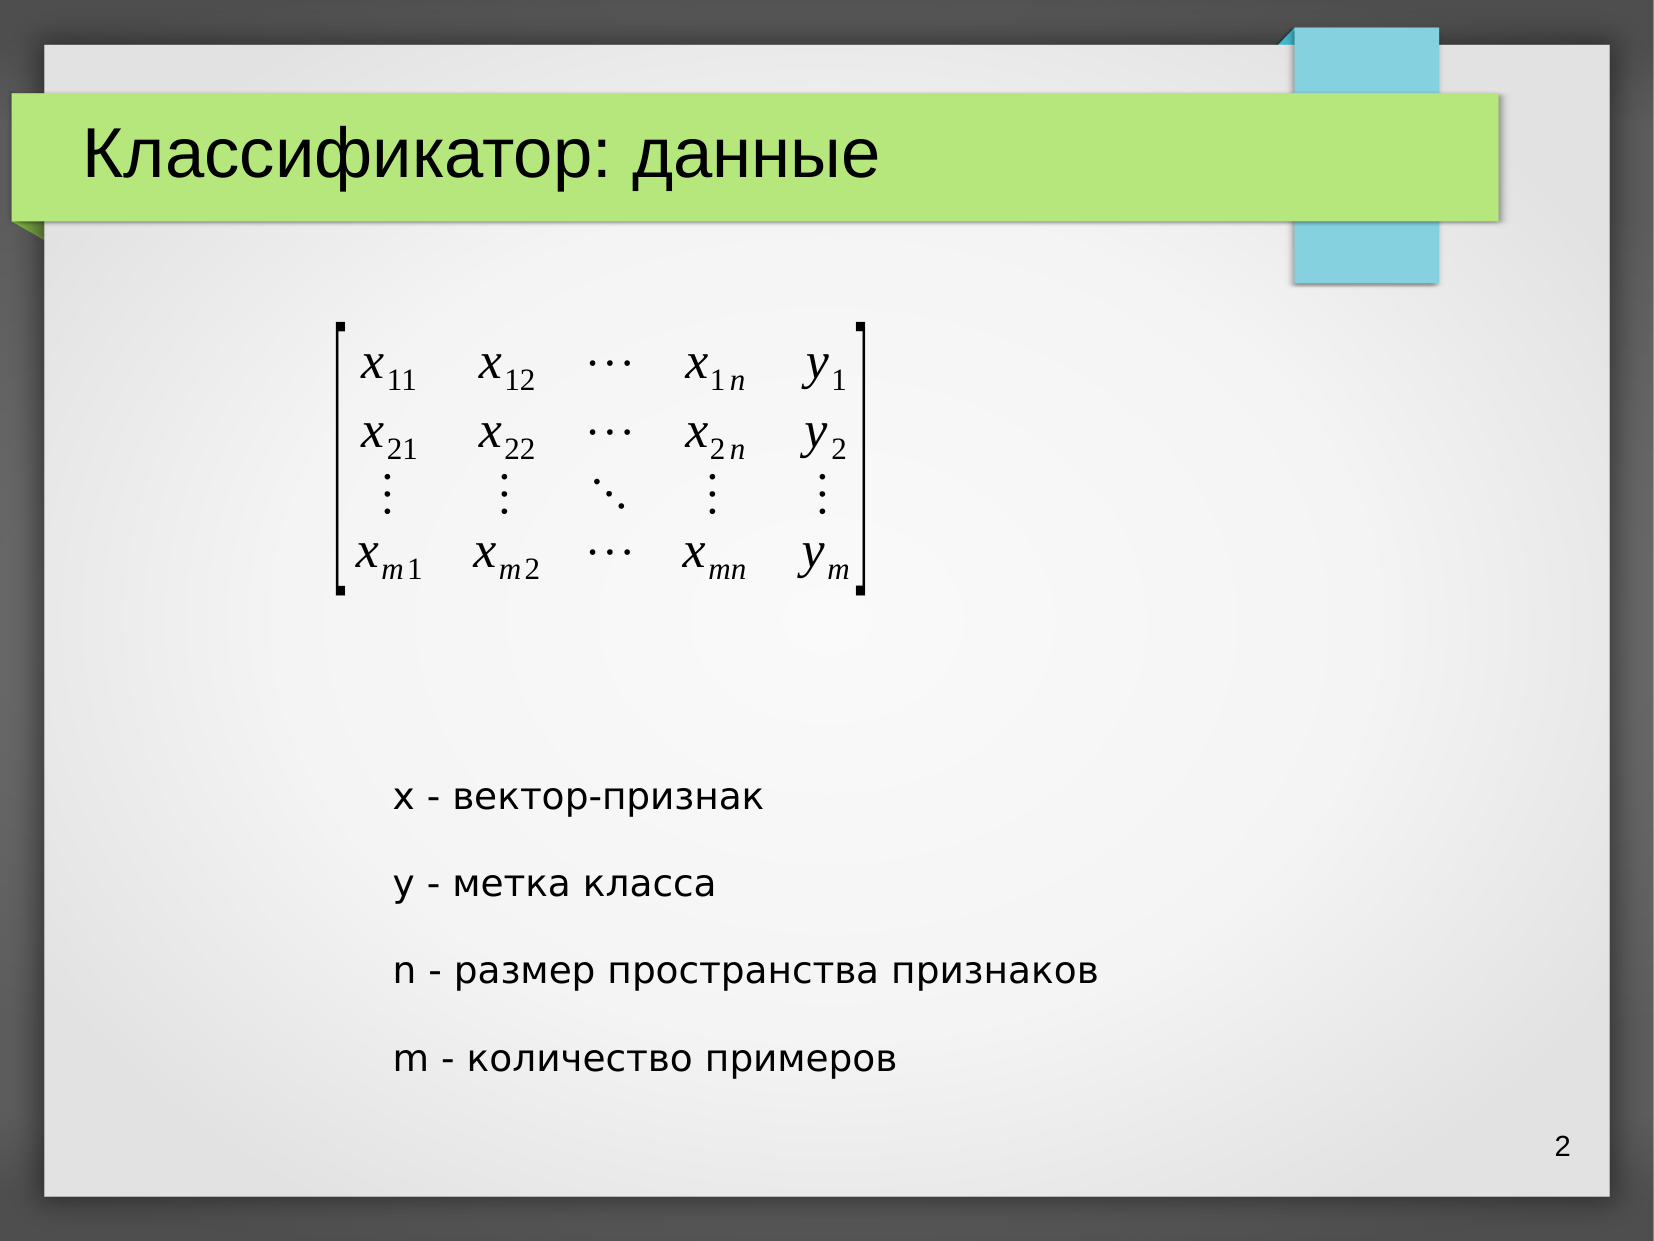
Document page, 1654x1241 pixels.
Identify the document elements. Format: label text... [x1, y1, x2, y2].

picture [0, 0, 1654, 1241]
chart [327, 318, 876, 600]
text_box x - вектор-признак y - метка класса n - размер пространства признаков m - количество примеров [377, 767, 1335, 1131]
title Классификатор: данные [82, 49, 1571, 257]
